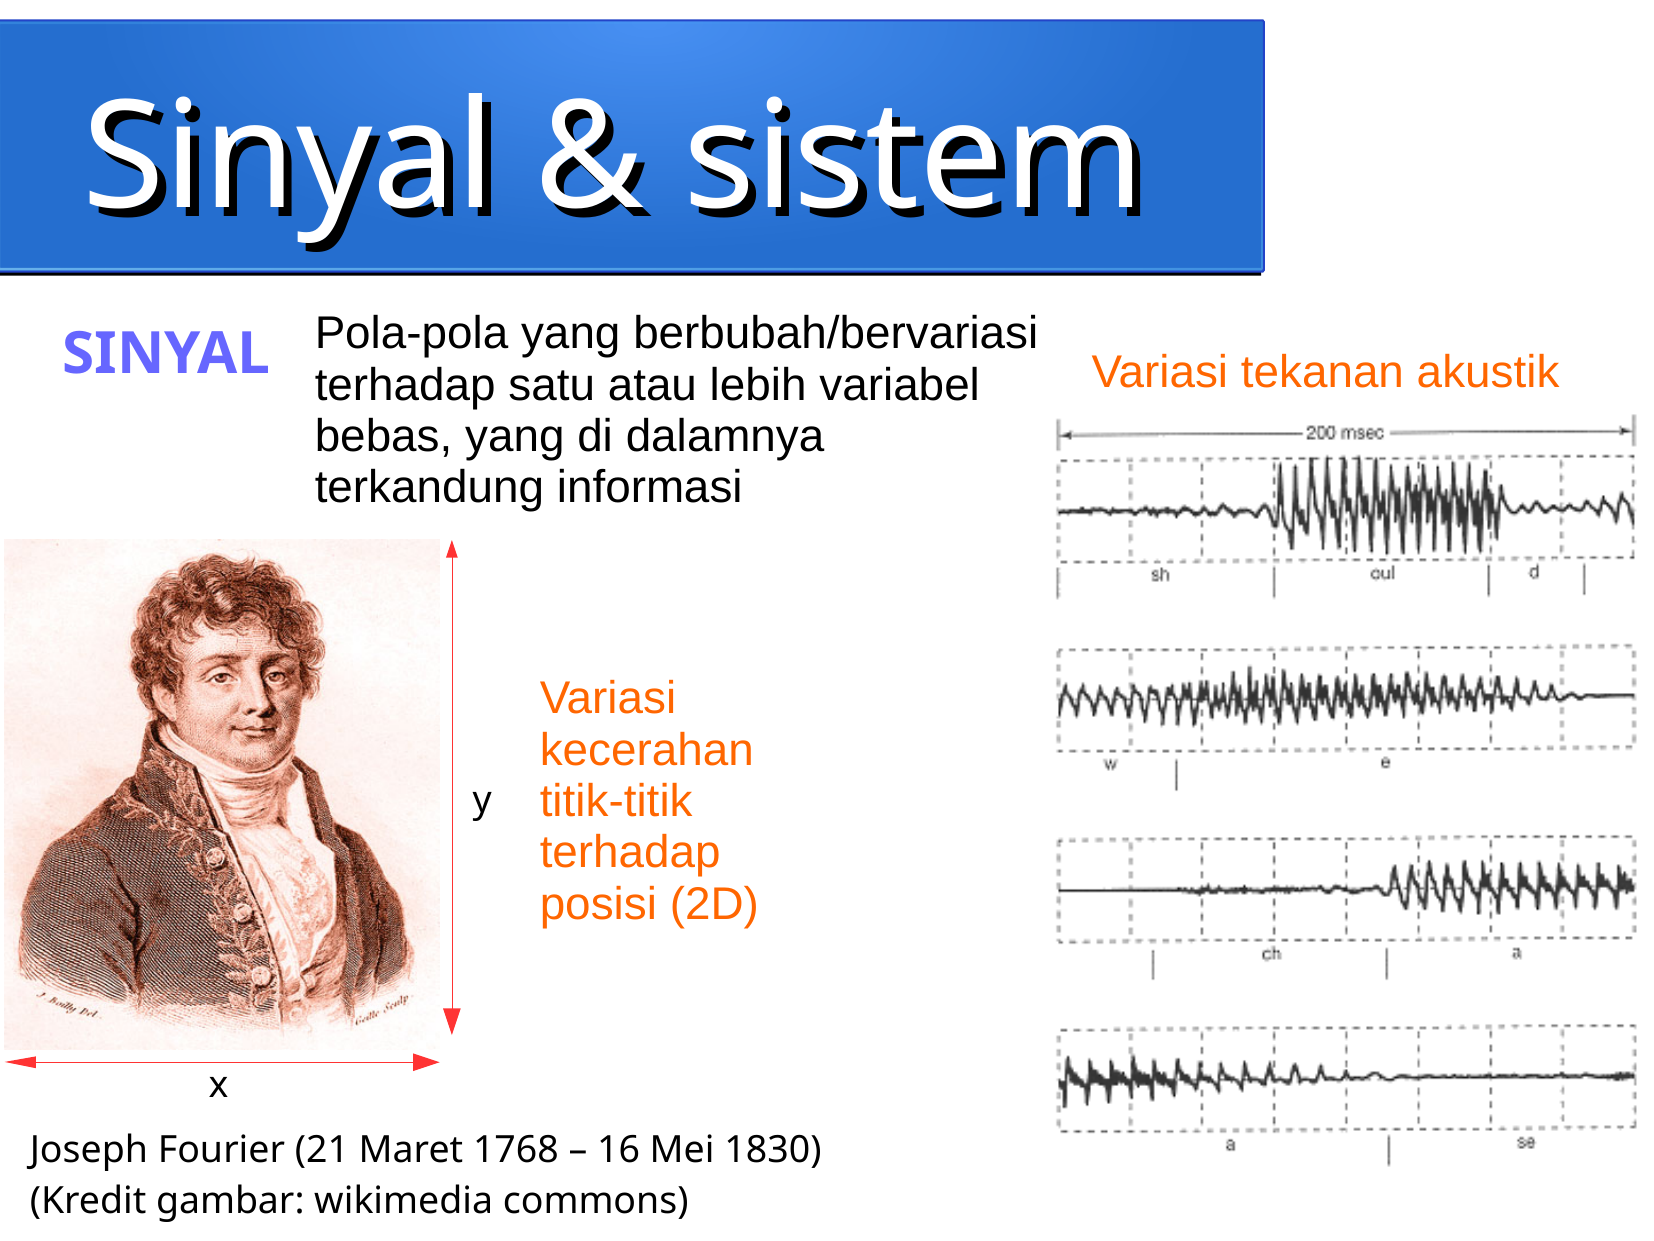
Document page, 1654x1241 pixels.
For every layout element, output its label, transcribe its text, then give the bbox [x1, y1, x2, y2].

picture [1040, 404, 1654, 1186]
text_box Pola-pola yang berbubah/bervariasi terhadap satu atau lebih variabel bebas, yang di dalamnya terkandung informasi [300, 300, 1081, 520]
picture [4, 539, 440, 1051]
text_box Variasi kecerahan titik-titik terhadap posisi (2D) [525, 665, 826, 937]
text_box x [193, 1050, 244, 1108]
title Sinyal & sistem [82, 47, 1235, 252]
text_box SINYAL [48, 303, 288, 385]
text_box Joseph Fourier (21 Maret 1768 – 16 Mei 1830) (Kredit gambar: wikimedia commons) [15, 1115, 844, 1216]
text_box Variasi tekanan akustik [1076, 338, 1576, 406]
text_box y [457, 765, 507, 823]
